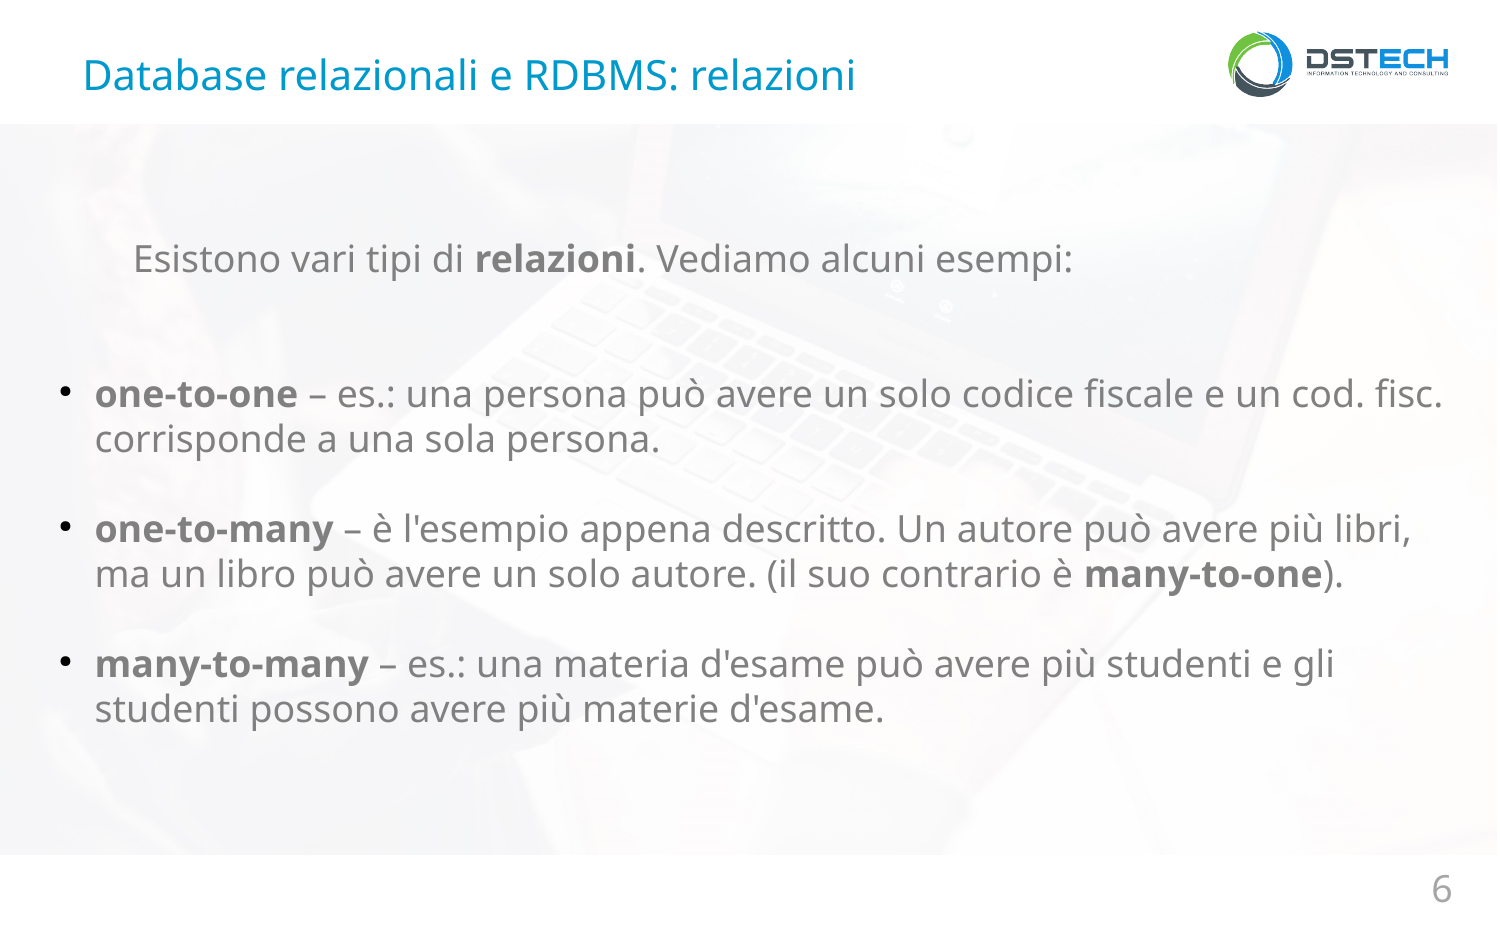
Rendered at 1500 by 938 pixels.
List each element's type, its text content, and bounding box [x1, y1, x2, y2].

text_box Esistono vari tipi di relazioni. Vediamo alcuni esempi: one-to-one – es.: una persona può avere un solo codice fiscale e un cod. fisc. corrisponde a una sola persona. one-to-many – è l'esempio appena descritto. Un autore può avere più libri, ma un libro può avere un solo autore. (il suo contrario è many-to-one). many-to-many – es.: una materia d'esame può avere più studenti e gli studenti possono avere più materie d'esame. [59, 145, 1453, 871]
text_box 6 [1413, 864, 1460, 910]
picture [0, 124, 1497, 855]
picture [1228, 31, 1448, 97]
text_box Database relazionali e RDBMS: relazioni [67, 41, 1034, 107]
